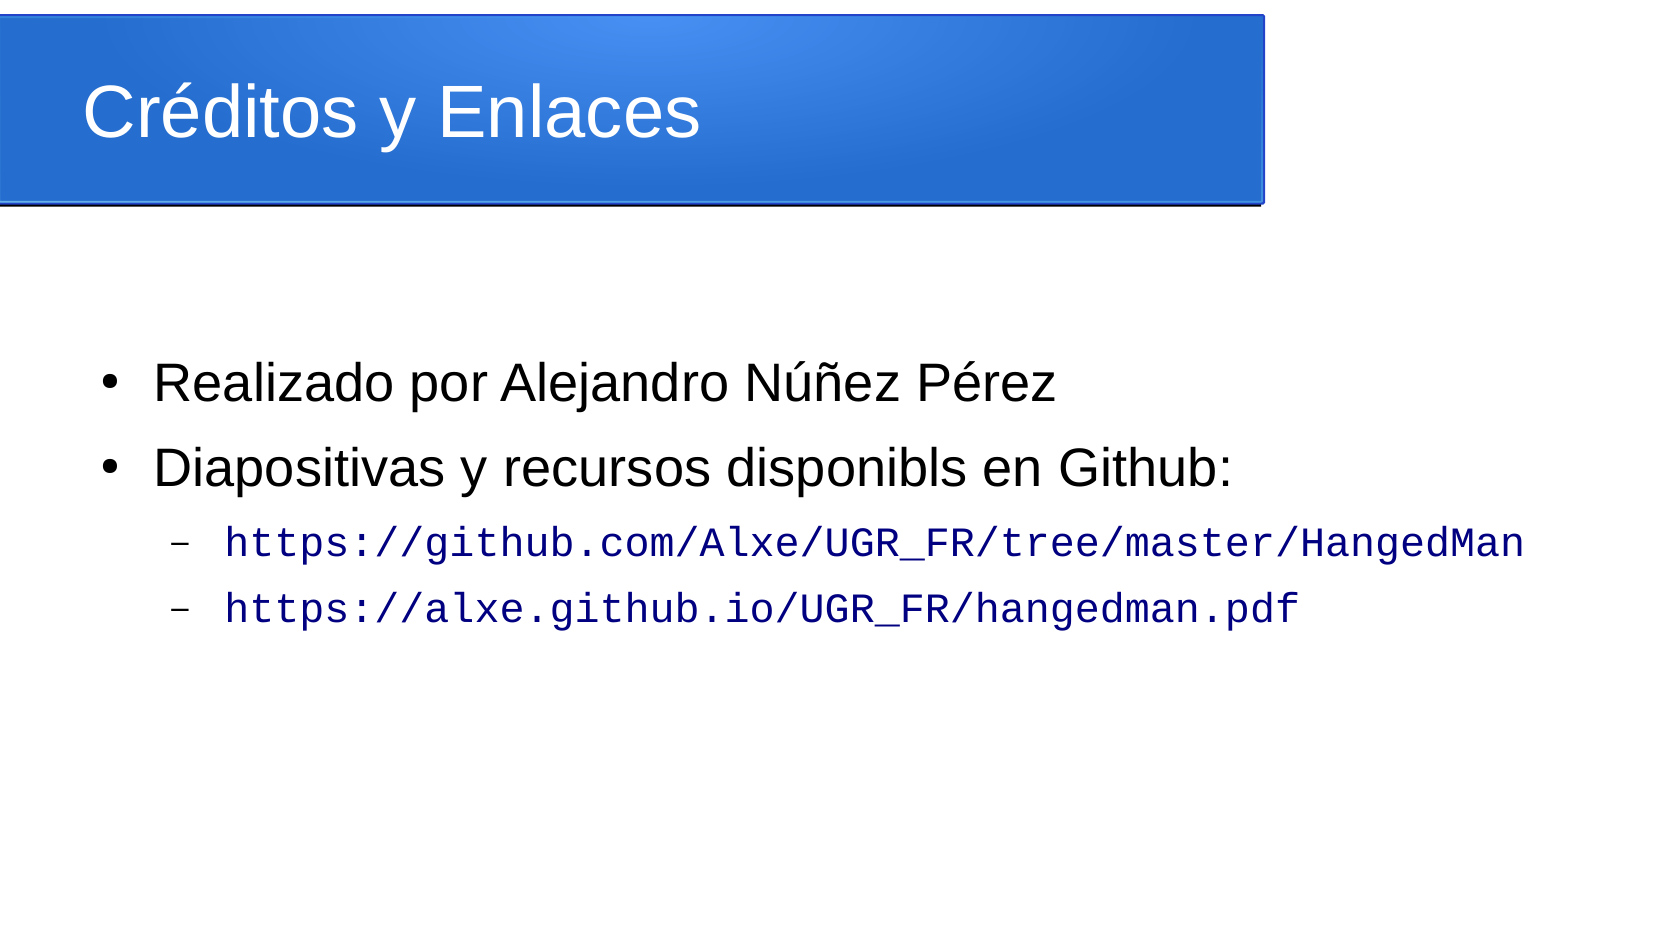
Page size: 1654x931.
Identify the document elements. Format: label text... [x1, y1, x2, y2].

list Realizado por Alejandro Núñez Pérez Diapositivas y recursos disponibls en Github: https://github.com/Alxe/UGR_FR/tree/master/HangedMan https://alxe.github.io/UGR_FR/hangedman.pdf [82, 224, 1571, 764]
title Créditos y Enlaces [82, 35, 1235, 189]
